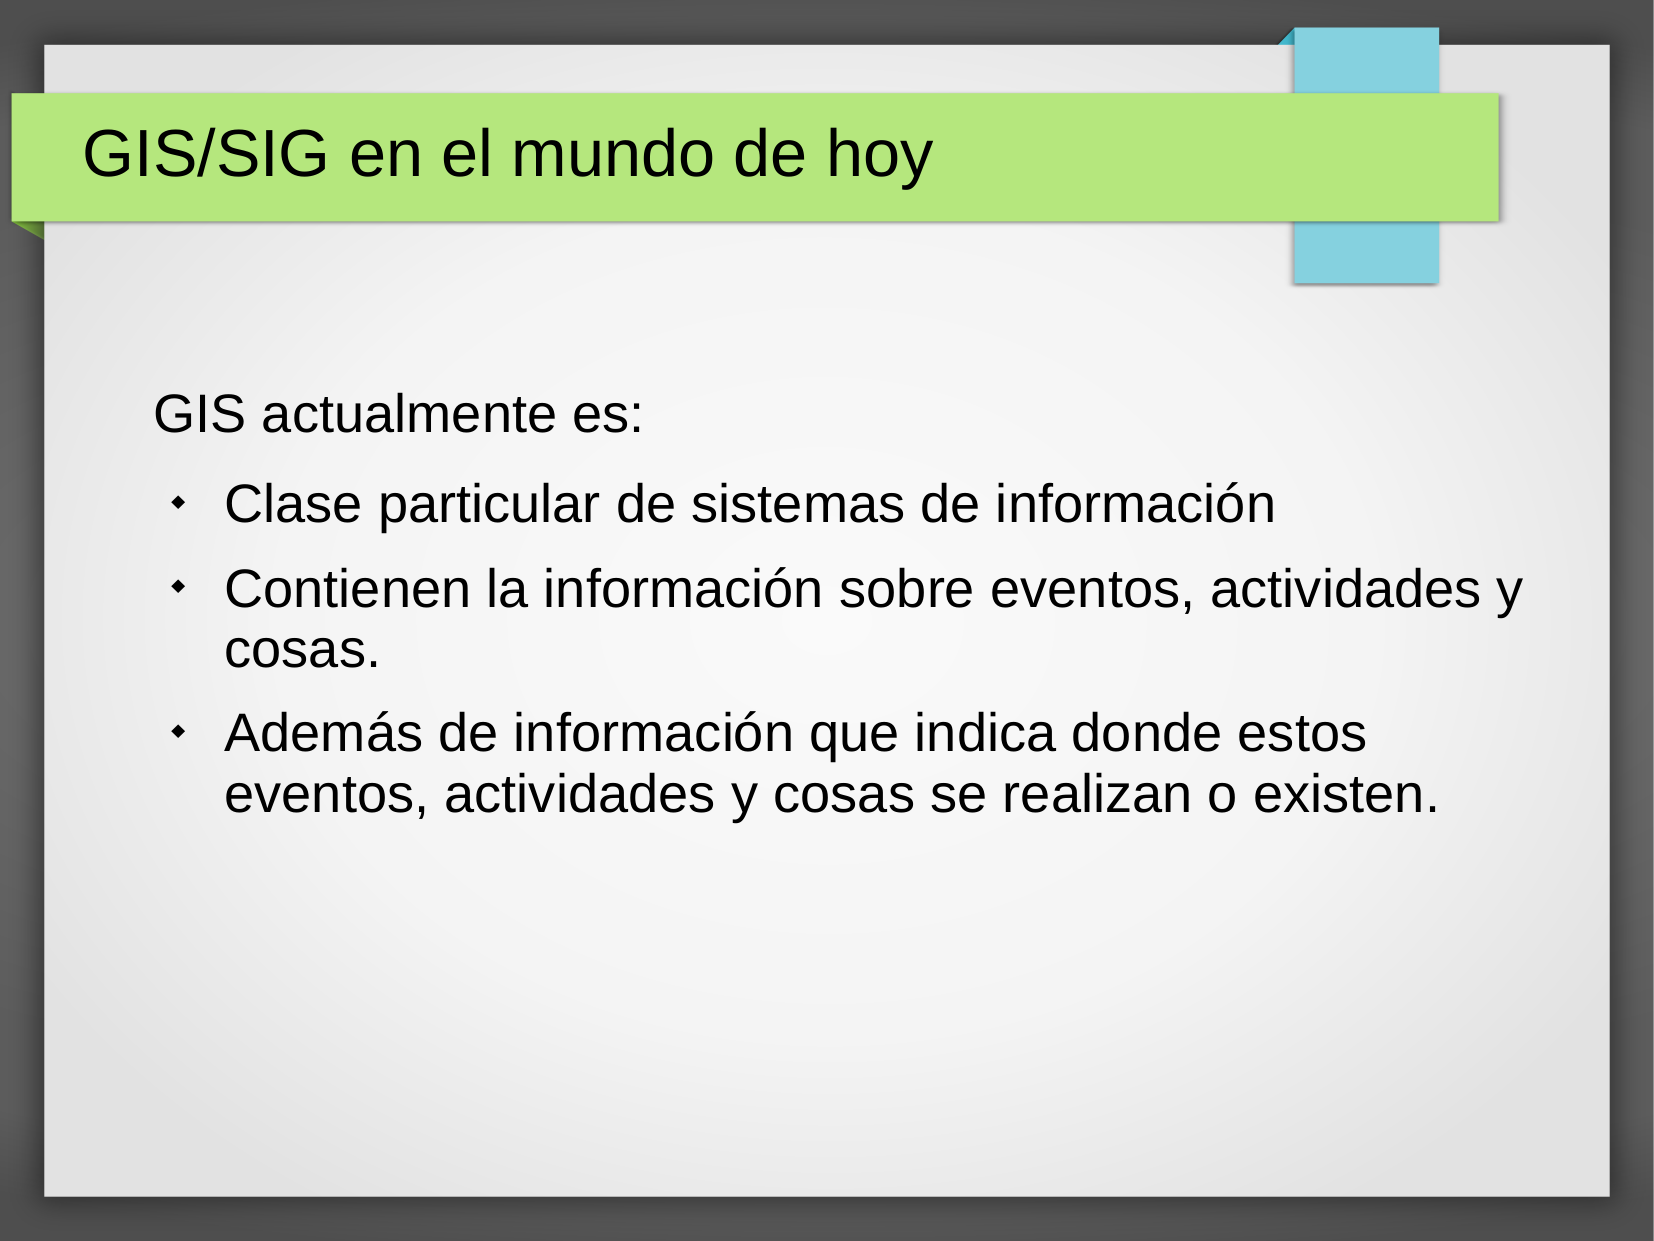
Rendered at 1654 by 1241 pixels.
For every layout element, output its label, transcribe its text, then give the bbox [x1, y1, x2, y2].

title GIS/SIG en el mundo de hoy [82, 94, 1264, 213]
picture [0, 0, 1654, 1241]
list GIS actualmente es: Clase particular de sistemas de información Contienen la información sobre eventos, actividades y cosas. Además de información que indica donde estos eventos, actividades y cosas se realizan o existen. [82, 383, 1571, 871]
